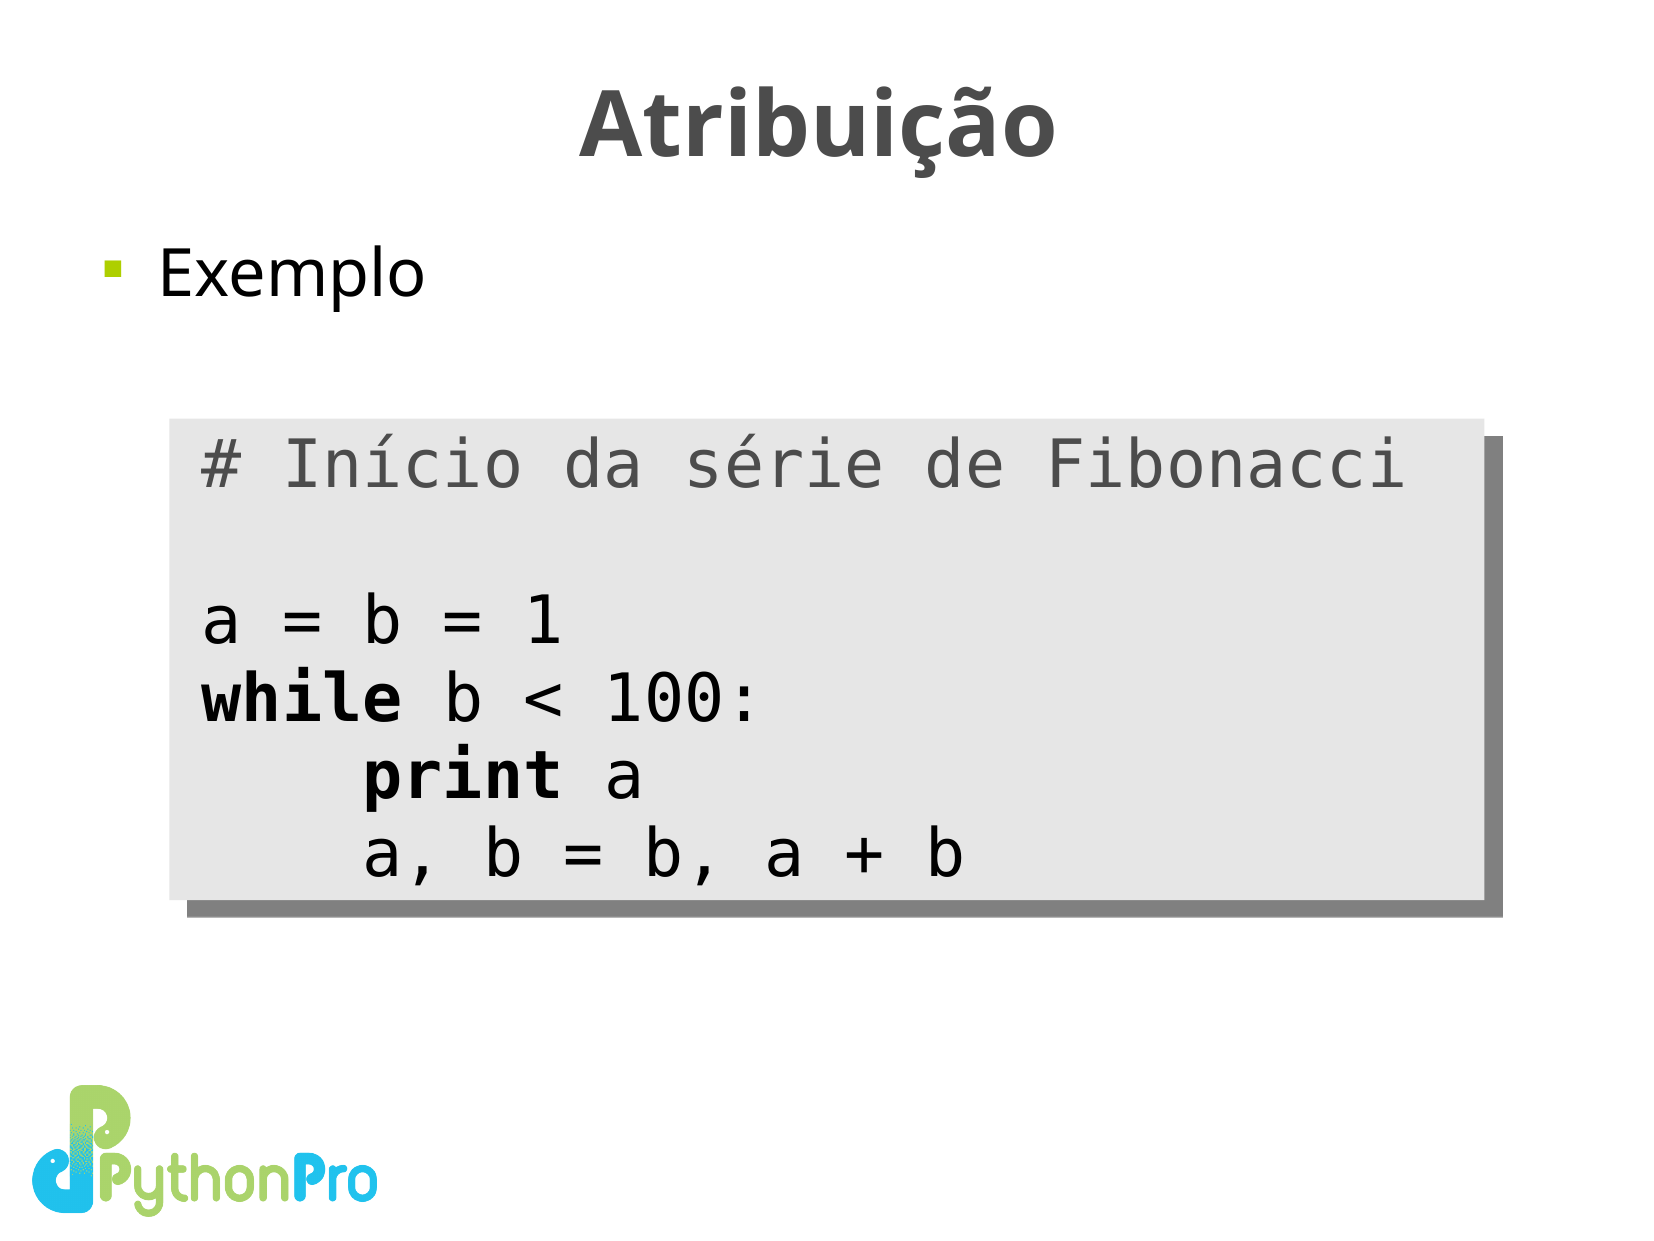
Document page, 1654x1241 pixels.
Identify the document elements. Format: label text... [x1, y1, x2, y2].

text_box # Início da série de Fibonacci a = b = 1 while b < 100: print a a, b = b, a + b [169, 418, 1485, 901]
list Exemplo [86, 225, 1613, 1088]
picture [32, 1085, 377, 1217]
title Atribuição [75, 17, 1564, 226]
